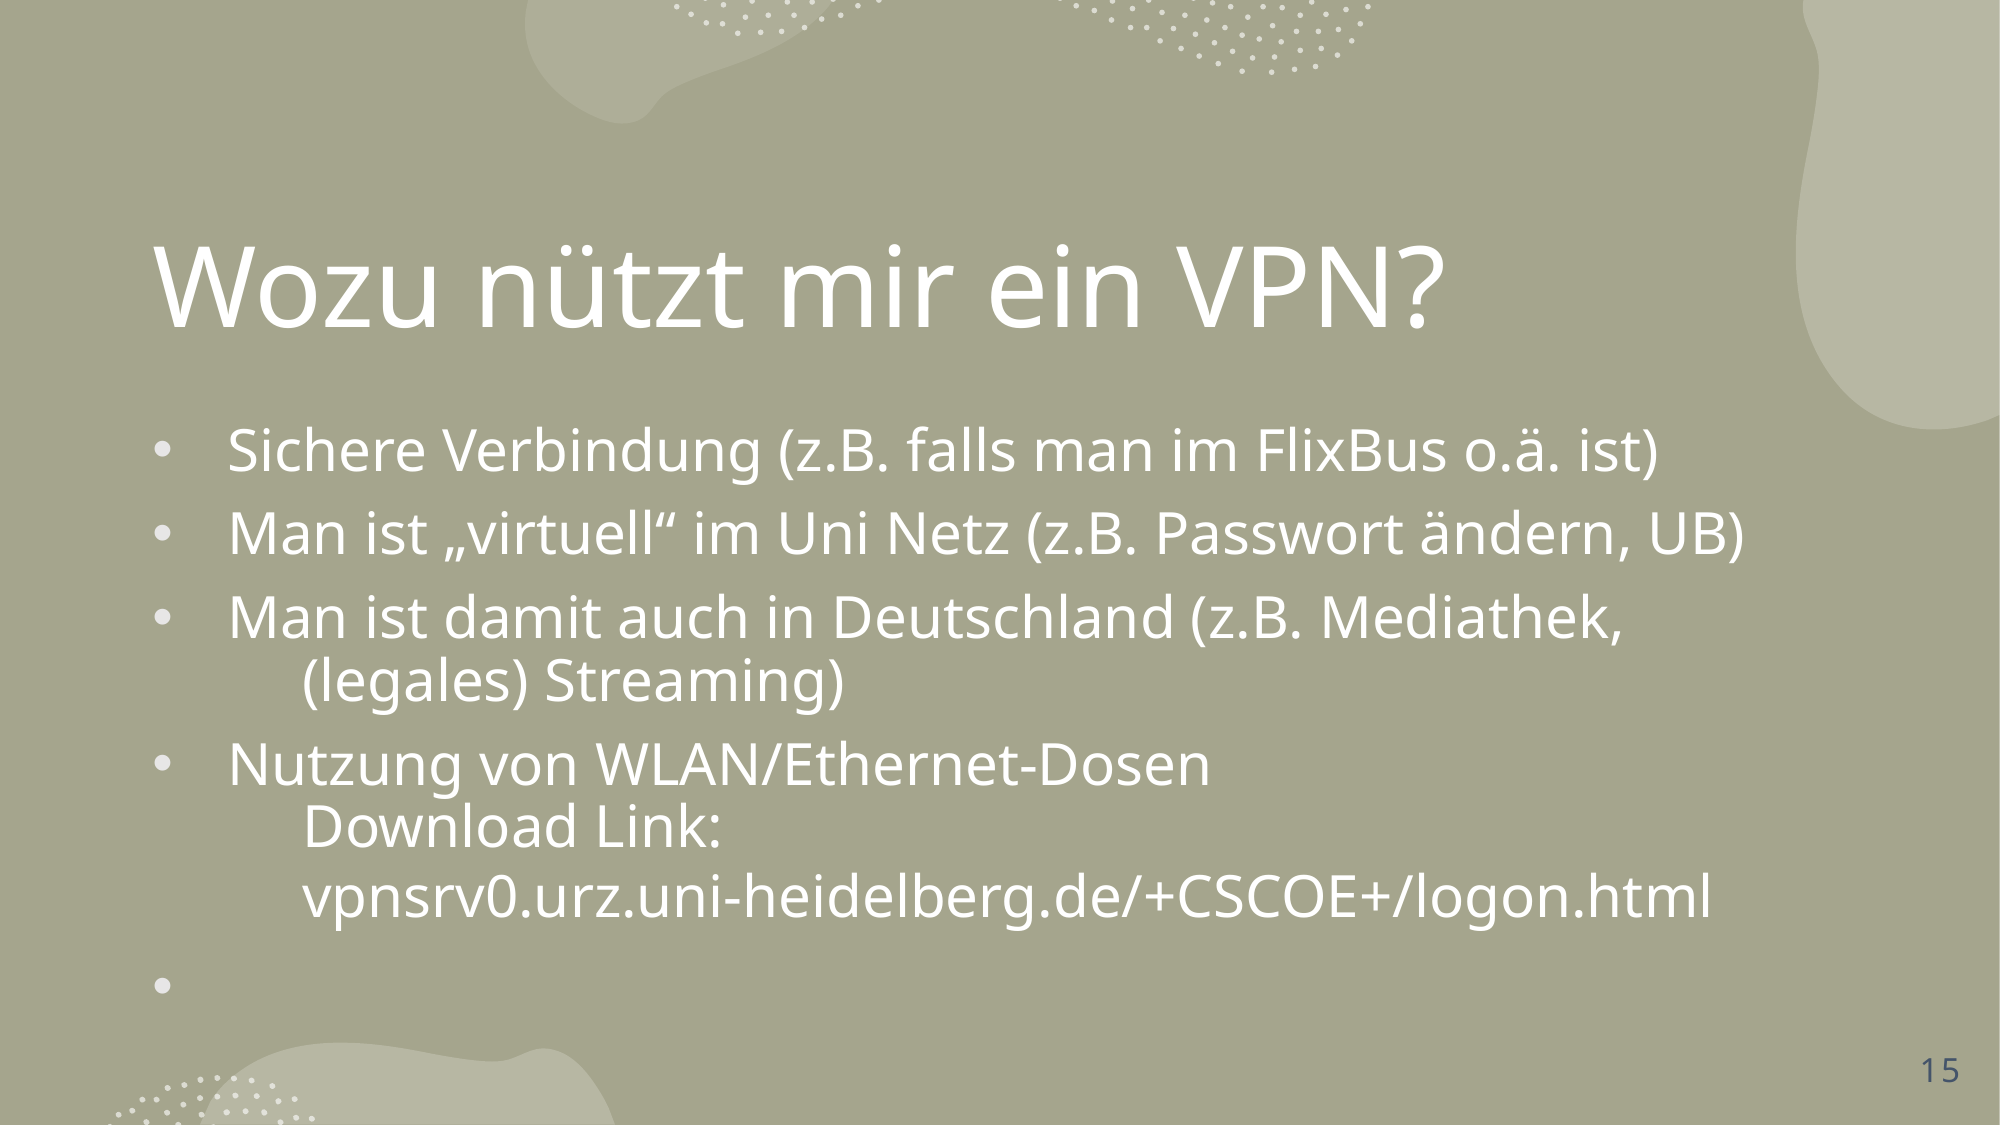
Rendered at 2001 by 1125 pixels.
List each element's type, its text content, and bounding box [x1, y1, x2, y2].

title Wozu nützt mir ein VPN? [137, 182, 1863, 400]
list Sichere Verbindung (z.B. falls man im FlixBus o.ä. ist) Man ist „virtuell“ im Uni Netz (z.B. Passwort ändern, UB) Man ist damit auch in Deutschland (z.B. Mediathek, (legales) Streaming) Nutzung von WLAN/Ethernet-Dosen Download Link: vpnsrv0.urz.uni-heidelberg.de/+CSCOE+/logon.html [137, 413, 1863, 1014]
text_box [1887, 1019, 1993, 1125]
